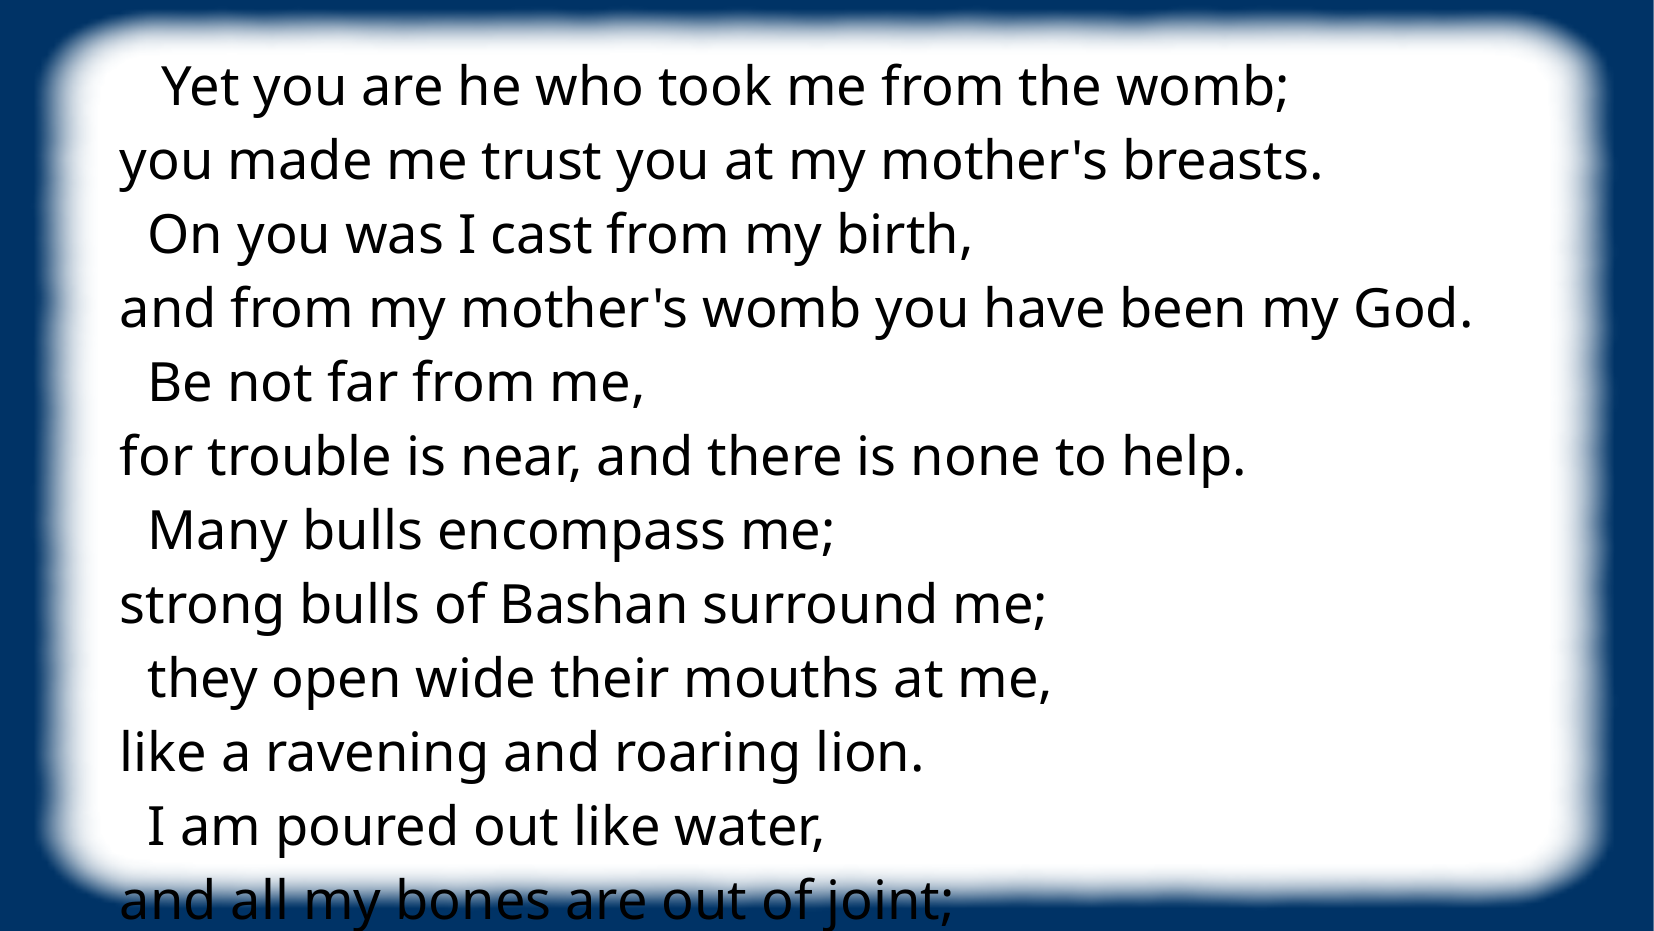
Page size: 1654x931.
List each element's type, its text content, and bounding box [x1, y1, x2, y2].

text_box Yet you are he who took me from the womb; you made me trust you at my mother's breasts. On you was I cast from my birth, and from my mother's womb you have been my God. Be not far from me, for trouble is near, and there is none to help. Many bulls encompass me; strong bulls of Bashan surround me; they open wide their mouths at me, like a ravening and roaring lion. I am poured out like water, and all my bones are out of joint; my heart is like wax; it is melted within my breast; my strength is dried up like a potsherd, and my tongue sticks to my jaws; you lay me in the dust of death. For dogs encompass me; a company of evildoers encircles me; they have pierced my hands and feet— I can count all my bones— they stare and gloat over me; they divide my garments among them, and for my clothing they cast lots. But you, O LORD, do not be far off! O you my help, come quickly to my aid! Deliver my soul from the sword, my precious life from the power of the dog! Save me from the mouth of the lion! You have rescued me from the horns of the wild oxen! I will tell of your name to my brothers; in the midst of the congregation I will praise you: You who fear the LORD, praise him! All you offspring of Jacob, glorify him, and stand in awe of him, all you offspring of Israel! For he has not despised or abhorred the affliction of the afflicted, and he has not hidden his face from him, but has heard, when he cried to him. From you comes my praise in the great congregation; my vows I will perform before those who fear him. The afflicted shall eat and be satisfied; those who seek him shall praise the LORD! May your hearts live forever! All the ends of the earth shall remember and turn to the LORD, and all the families of the nations shall worship before you. For kingship belongs to the LORD, and he rules over the nations. All the prosperous of the earth eat and worship; before him shall bow all who go down to the dust, even the one who could not keep himself alive. Posterity shall serve him; it shall be told of the Lord to the coming generation; they shall come and proclaim his righteousness to a people yet unborn, that he has done it. [105, 39, 1546, 931]
picture [0, 0, 1654, 931]
